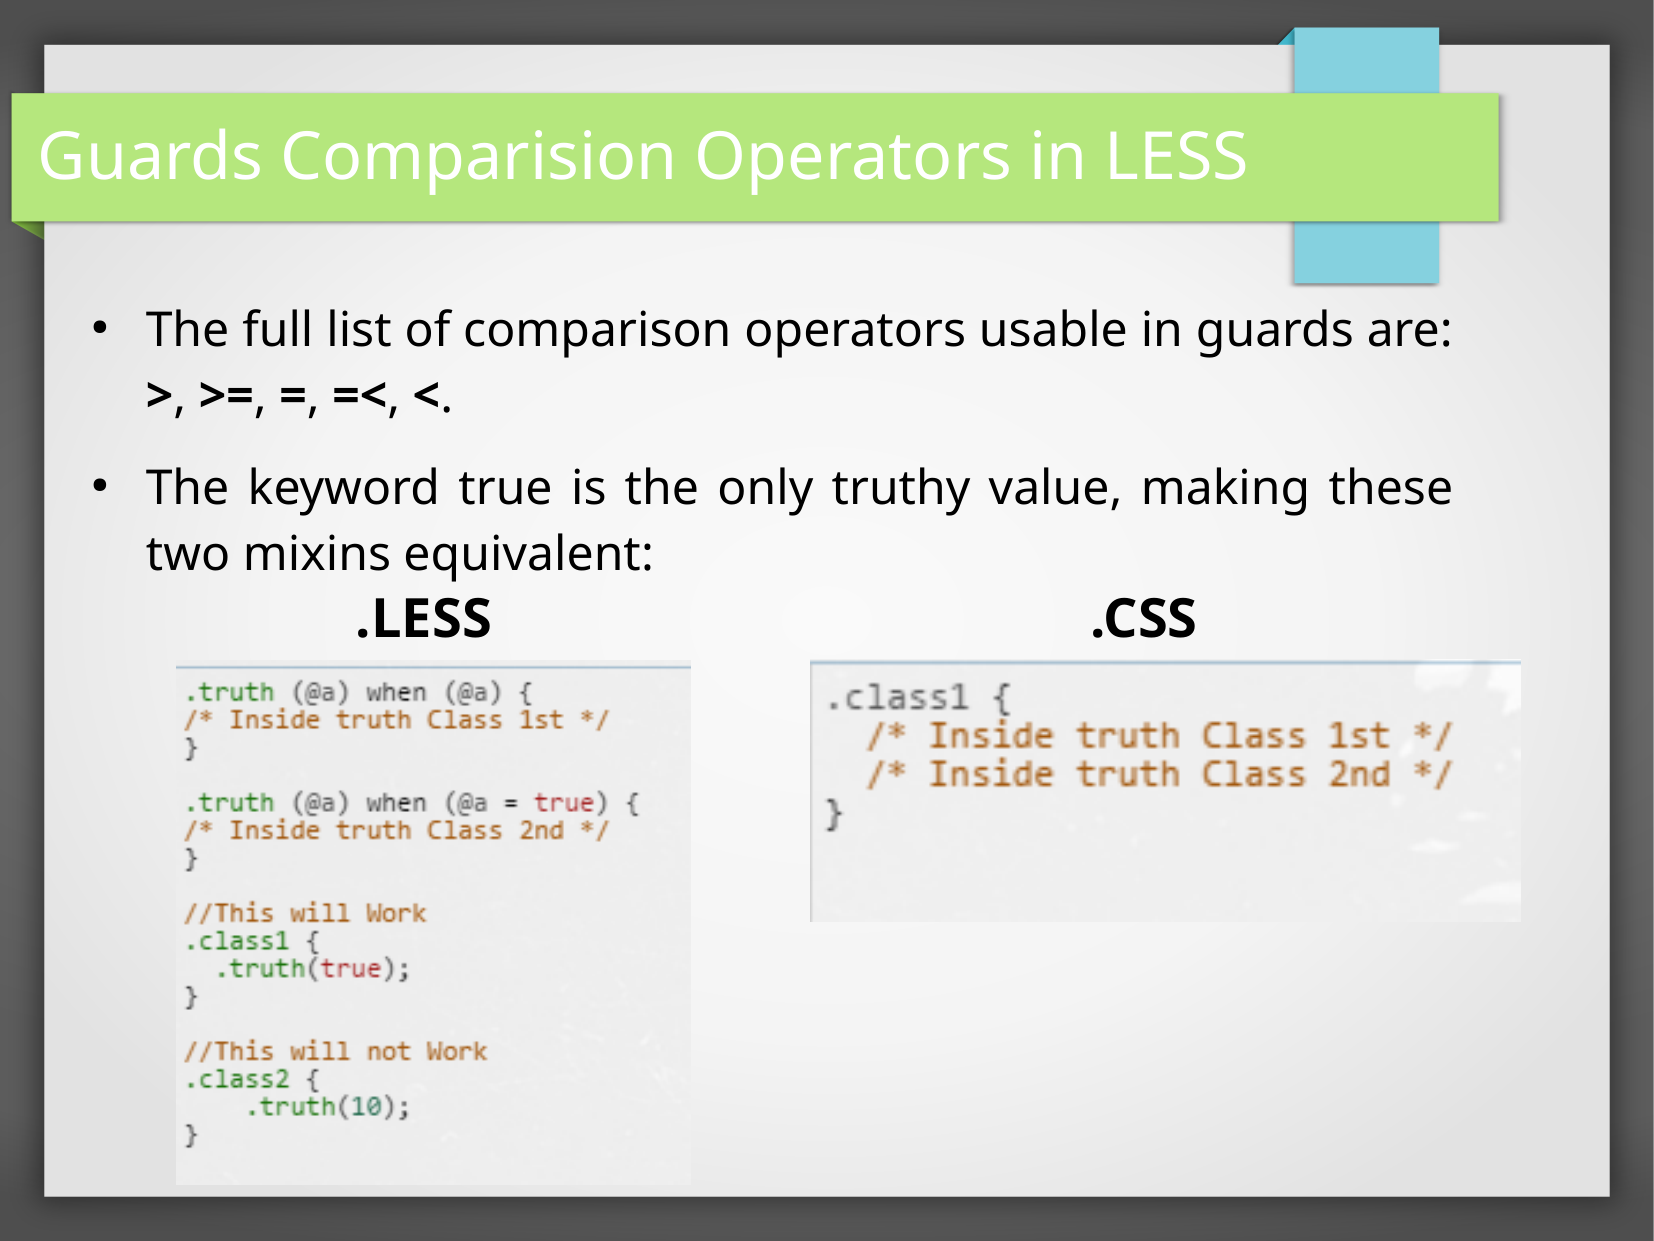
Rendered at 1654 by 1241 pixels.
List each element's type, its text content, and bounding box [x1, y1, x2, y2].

picture [0, 0, 1654, 1241]
list The full list of comparison operators usable in guards are: >, >=, =, =<, <. The keyword true is the only truthy value, making these two mixins equivalent: [82, 295, 1456, 586]
title Guards Comparision Operators in LESS [37, 59, 1516, 248]
list .LESS [285, 579, 578, 660]
list .CSS [1020, 579, 1313, 661]
